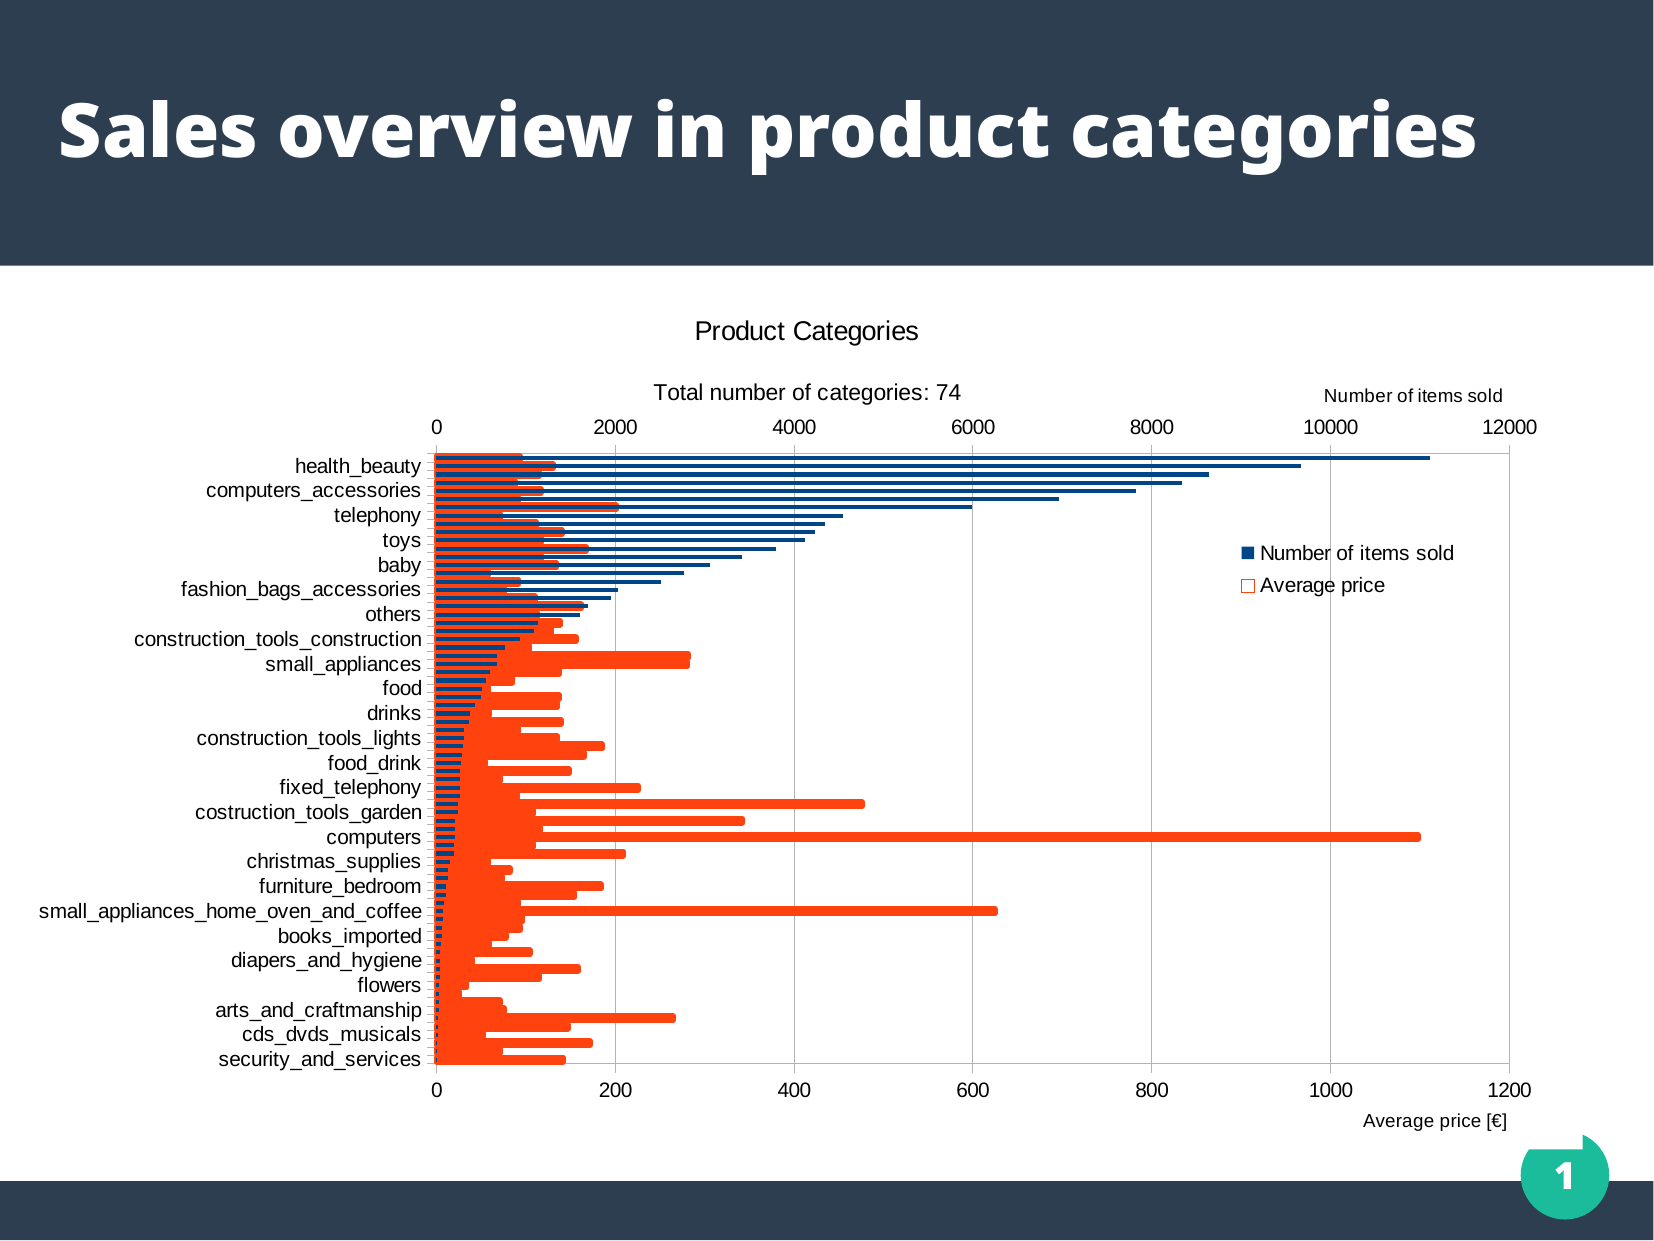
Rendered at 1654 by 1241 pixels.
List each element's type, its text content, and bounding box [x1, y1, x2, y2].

chart [31, 283, 1583, 1150]
title Sales overview in product categories [59, 49, 1595, 207]
